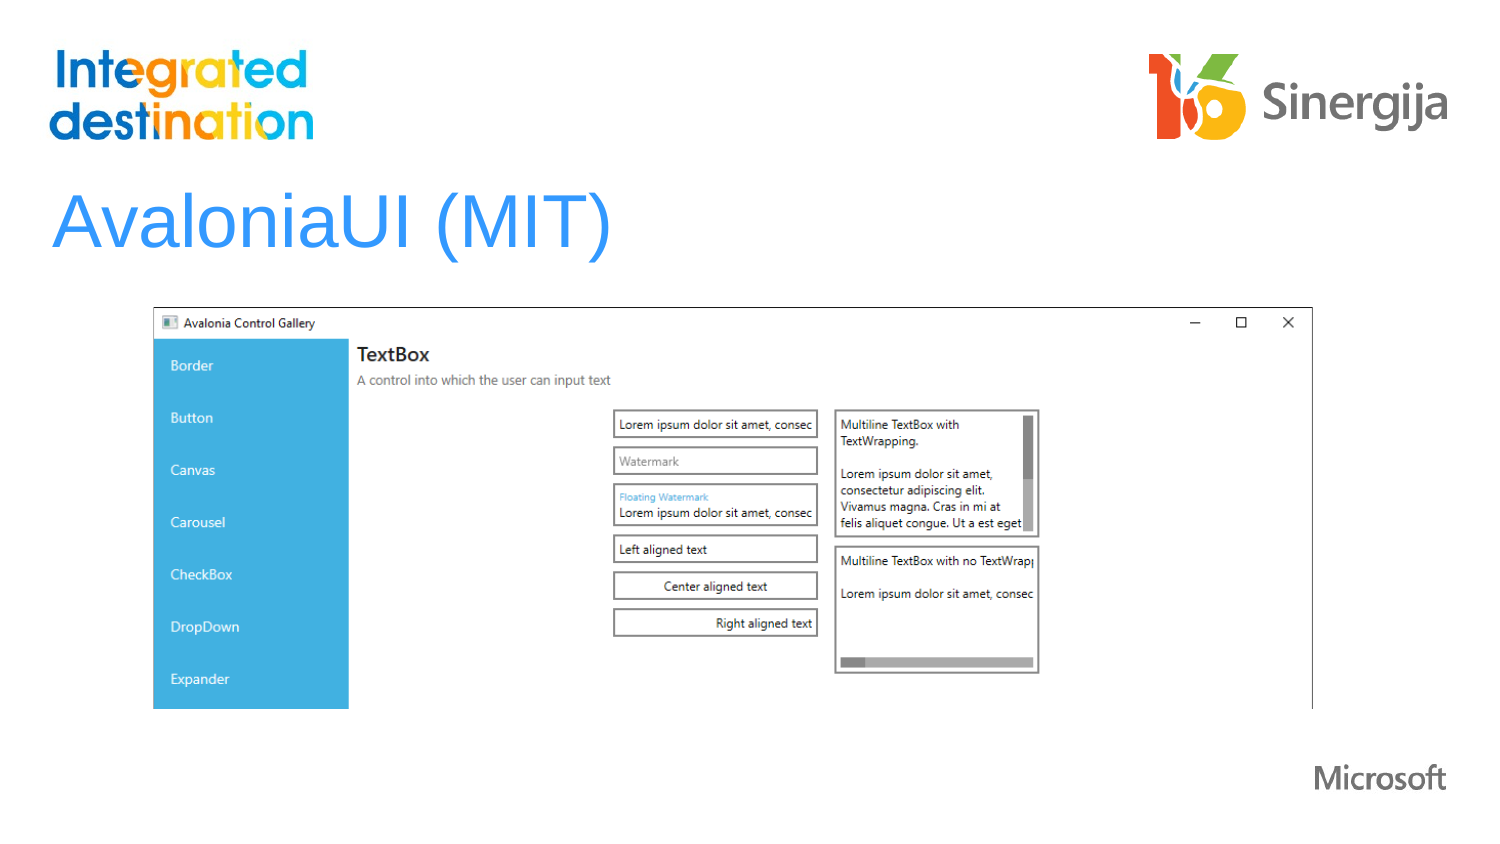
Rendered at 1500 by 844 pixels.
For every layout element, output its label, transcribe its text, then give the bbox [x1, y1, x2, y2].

picture [153, 307, 1313, 709]
text_box AvaloniaUI (MIT) [37, 165, 1439, 815]
picture [0, 0, 313, 140]
picture [1149, 0, 1500, 140]
picture [1315, 764, 1500, 844]
